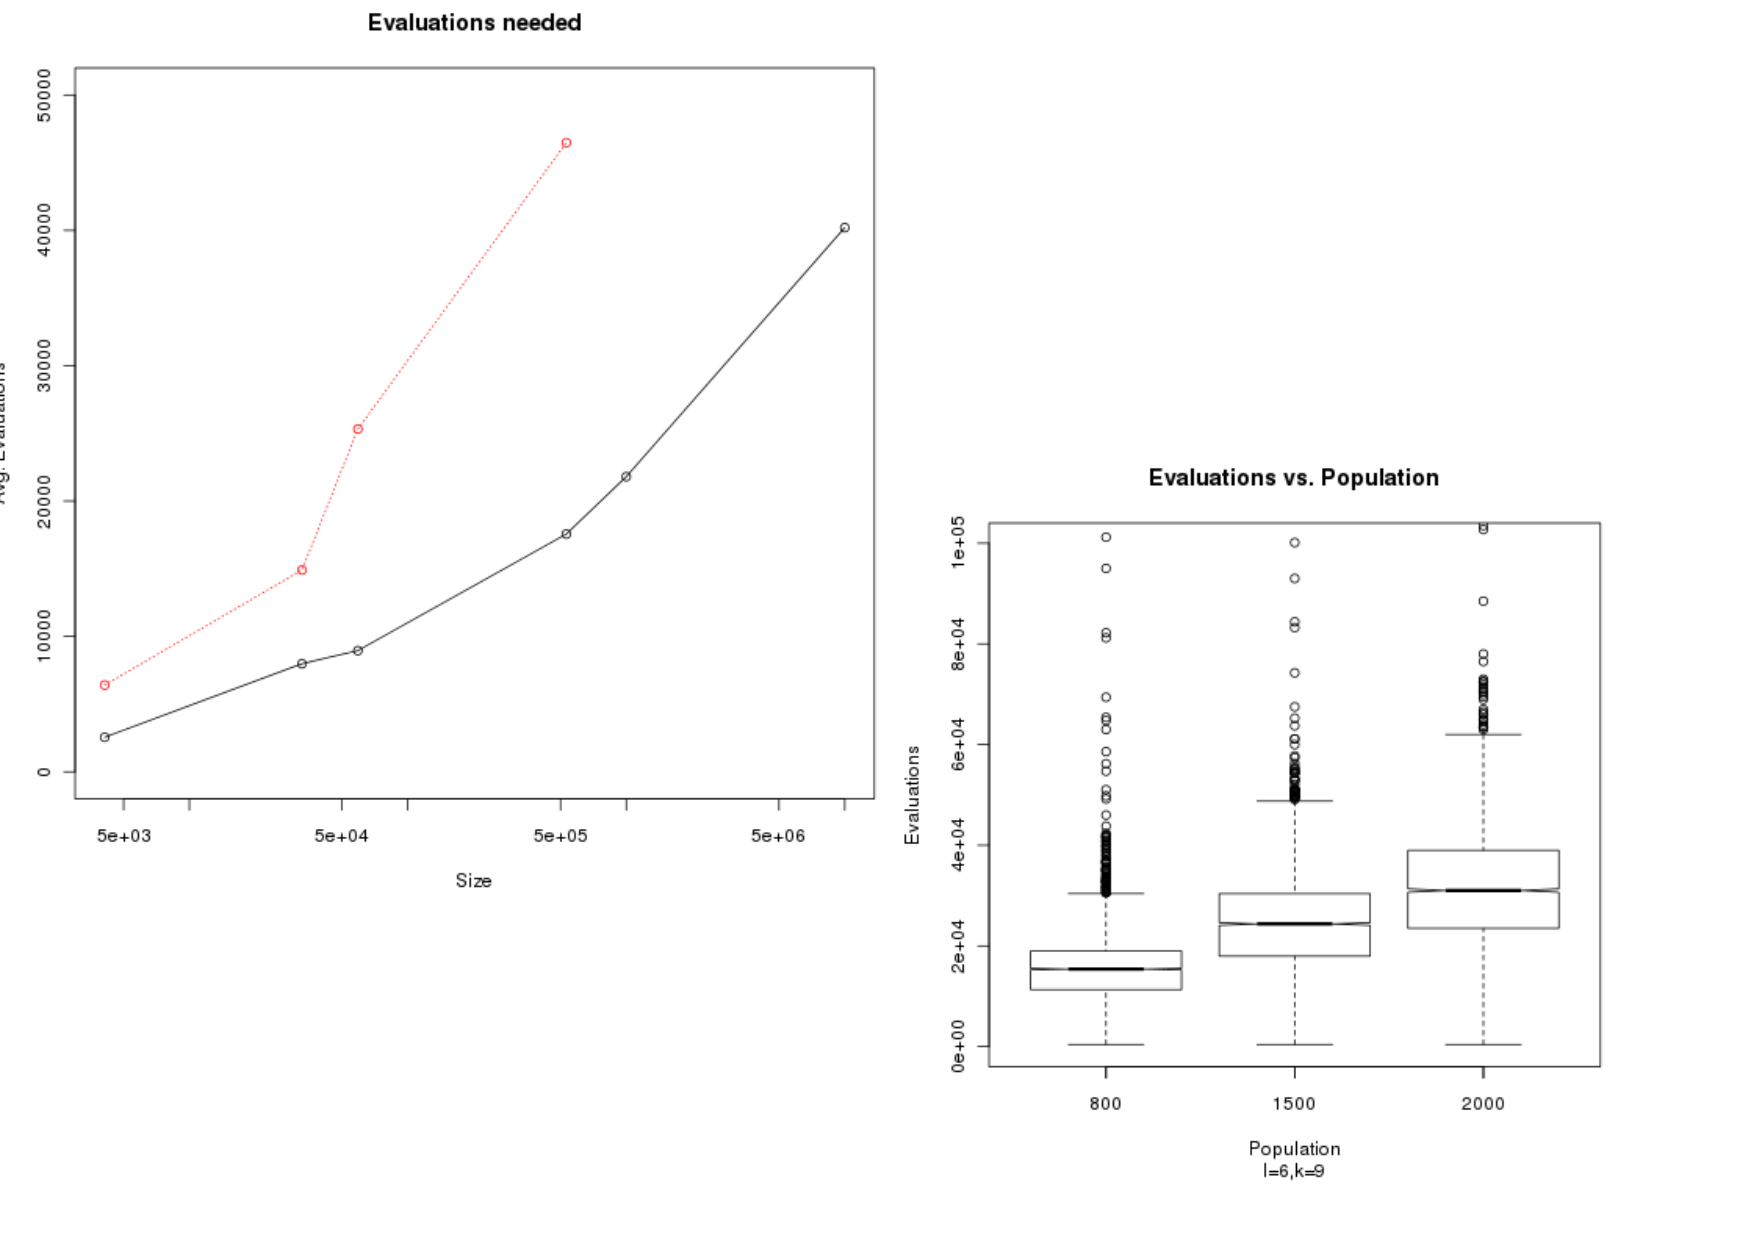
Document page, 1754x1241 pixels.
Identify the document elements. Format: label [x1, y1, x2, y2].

picture [0, 0, 1648, 1182]
